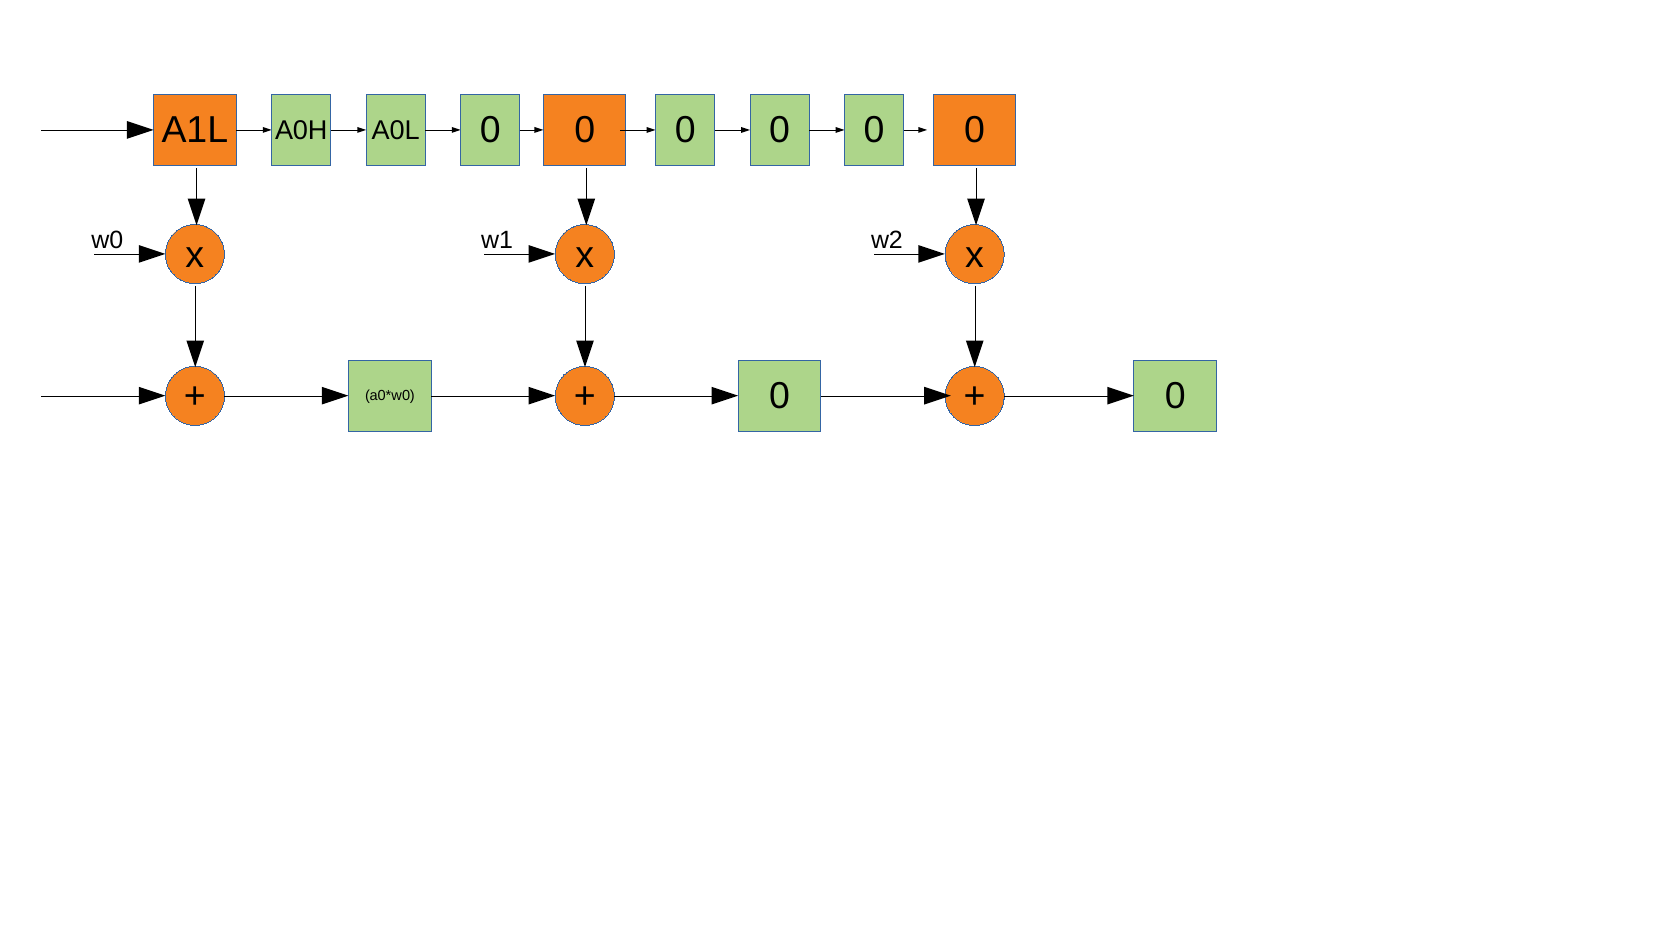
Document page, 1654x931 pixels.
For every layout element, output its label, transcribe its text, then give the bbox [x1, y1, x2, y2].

text_box + [945, 366, 1005, 426]
text_box w0 [76, 218, 139, 262]
text_box 0 [844, 94, 904, 166]
text_box + [555, 366, 615, 426]
text_box 0 [543, 94, 626, 166]
text_box A0L [366, 94, 426, 166]
text_box 0 [750, 94, 810, 166]
text_box A0H [271, 94, 331, 166]
text_box x [555, 224, 615, 284]
text_box w1 [466, 218, 529, 262]
text_box (a0*w0) [348, 360, 432, 432]
text_box w2 [856, 218, 918, 262]
text_box + [165, 366, 225, 426]
text_box x [945, 224, 1005, 284]
text_box 0 [655, 94, 715, 166]
text_box A1L [153, 94, 237, 166]
text_box 0 [738, 360, 821, 432]
text_box 0 [1133, 360, 1217, 432]
text_box 0 [460, 94, 520, 166]
text_box 0 [933, 94, 1016, 166]
text_box x [165, 224, 225, 284]
